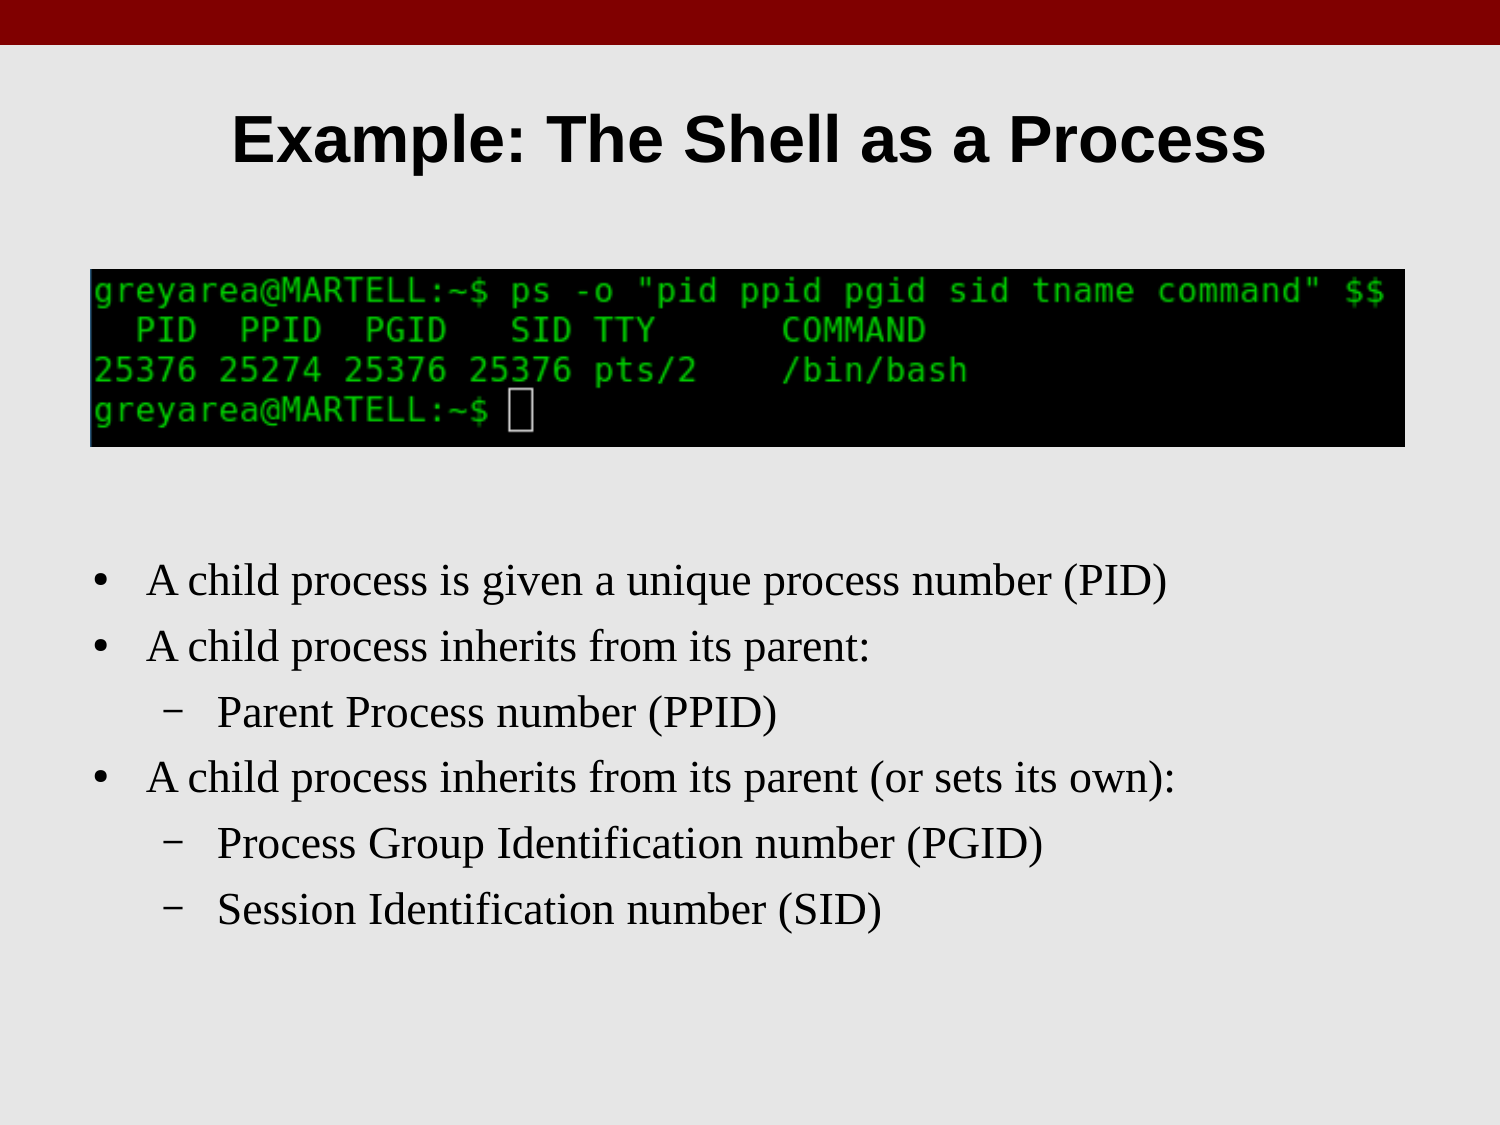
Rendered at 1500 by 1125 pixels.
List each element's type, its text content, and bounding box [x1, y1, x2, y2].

list A child process is given a unique process number (PID) A child process inherits from its parent: Parent Process number (PPID) A child process inherits from its parent (or sets its own): Process Group Identification number (PGID) Session Identification number (SID) [75, 554, 1426, 1021]
picture [90, 269, 1405, 447]
title Example: The Shell as a Process [75, 45, 1425, 234]
